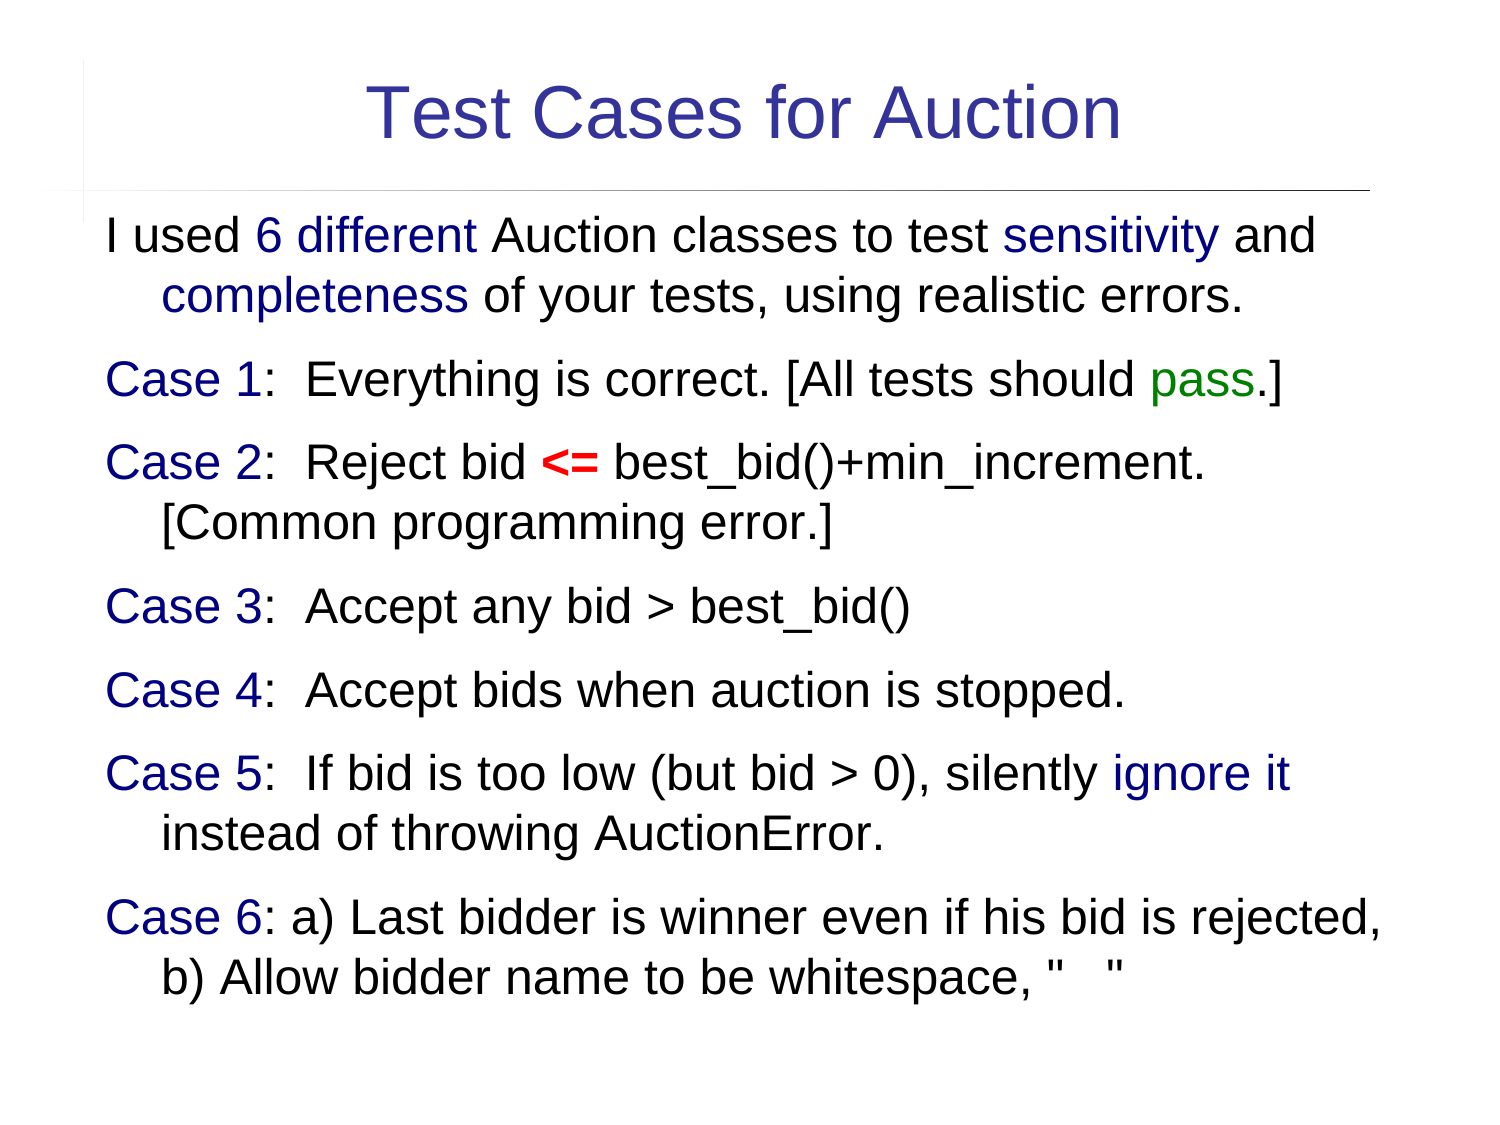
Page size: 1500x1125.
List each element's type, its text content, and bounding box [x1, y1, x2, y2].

title Test Cases for Auction [100, 42, 1389, 174]
list I used 6 different Auction classes to test sensitivity and completeness of your tests, using realistic errors. Case 1: Everything is correct. [All tests should pass.] Case 2: Reject bid <= best_bid()+min_increment. [Common programming error.] Case 3: Accept any bid > best_bid() Case 4: Accept bids when auction is stopped. Case 5: If bid is too low (but bid > 0), silently ignore it instead of throwing AuctionError. Case 6: a) Last bidder is winner even if his bid is rejected, b) Allow bidder name to be whitespace, " " [90, 195, 1400, 1051]
